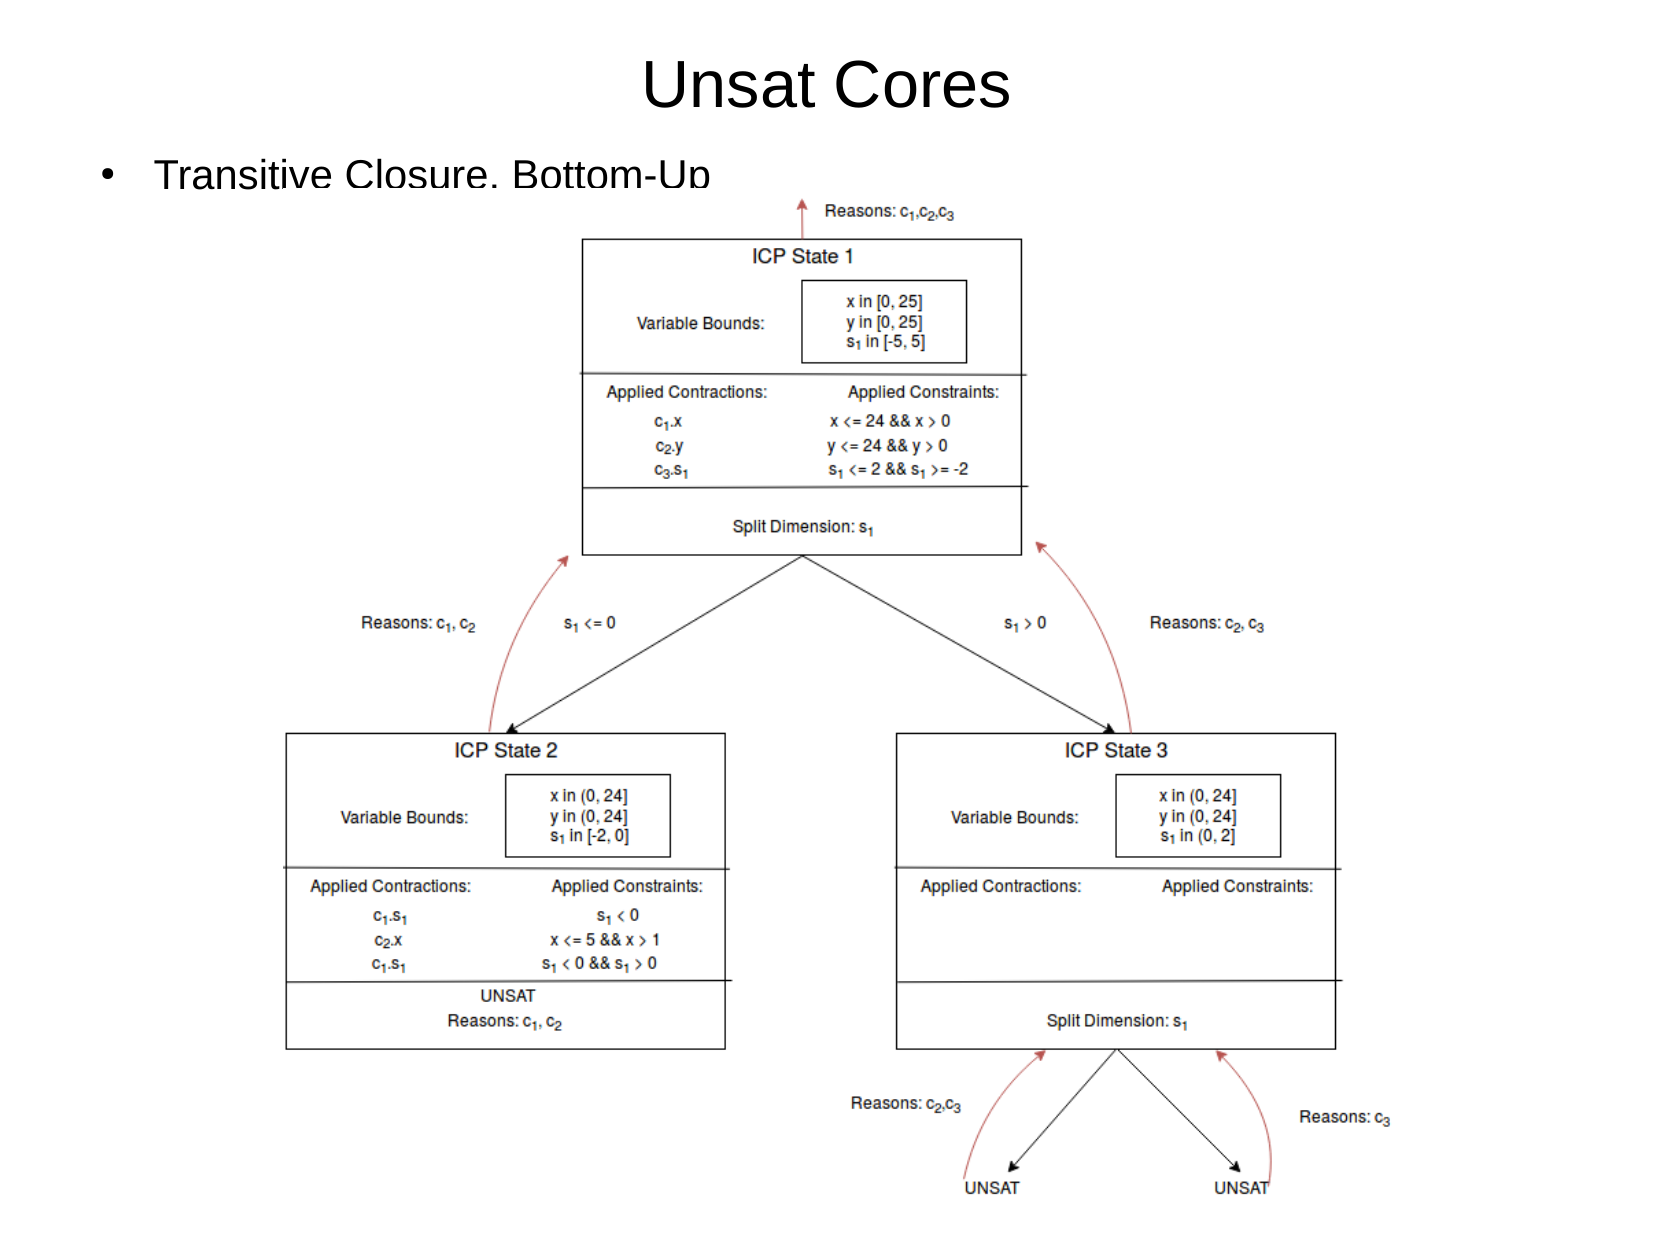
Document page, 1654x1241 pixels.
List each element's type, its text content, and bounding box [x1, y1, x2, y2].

list Unsat Cores Transitive Closure, Bottom-Up [82, 47, 1571, 225]
picture [283, 188, 1394, 1201]
